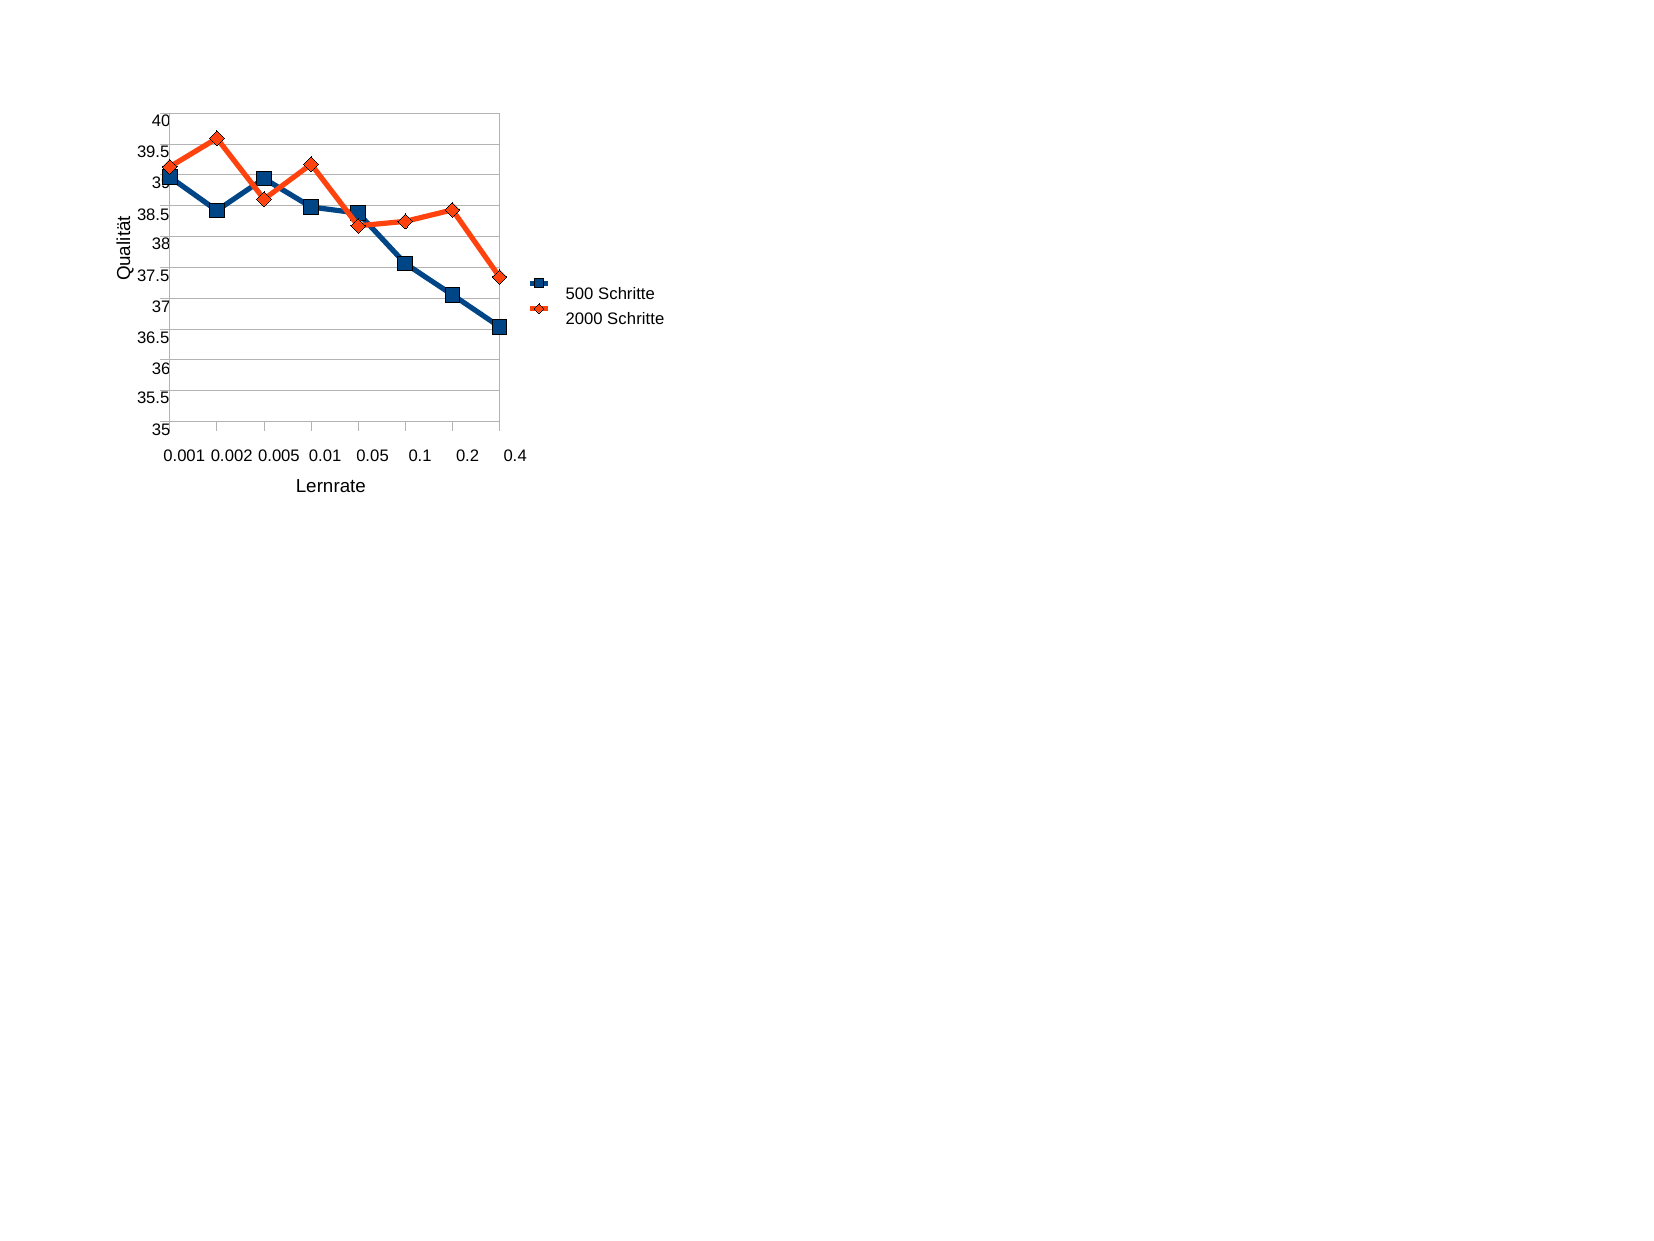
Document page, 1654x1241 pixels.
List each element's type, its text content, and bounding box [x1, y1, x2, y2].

text_box 39 [137, 169, 186, 200]
text_box 2000 Schritte [550, 301, 680, 336]
text_box 38 [142, 227, 186, 261]
text_box 0.05 [341, 439, 393, 473]
text_box 0.01 [294, 439, 341, 468]
text_box 35 [137, 412, 186, 447]
text_box 0.005 [243, 439, 294, 473]
text_box 38.5 [142, 200, 185, 232]
text_box 0.2 [441, 439, 488, 473]
text_box 0.1 [393, 439, 441, 473]
text_box Lernrate [281, 468, 381, 504]
text_box 40 [137, 104, 186, 138]
text_box 0.4 [488, 439, 542, 473]
text_box 0.002 [196, 439, 243, 473]
text_box 36 [137, 351, 186, 386]
text_box Qualität [105, 200, 142, 296]
text_box 39.5 [122, 135, 185, 169]
text_box 37.5 [142, 261, 185, 292]
text_box 36.5 [122, 320, 185, 355]
text_box 37 [137, 289, 186, 324]
text_box 500 Schritte [550, 277, 670, 301]
text_box [75, 94, 673, 506]
text_box 35.5 [122, 381, 185, 416]
text_box 0.001 [148, 439, 196, 473]
text_box 39 [175, 166, 186, 184]
